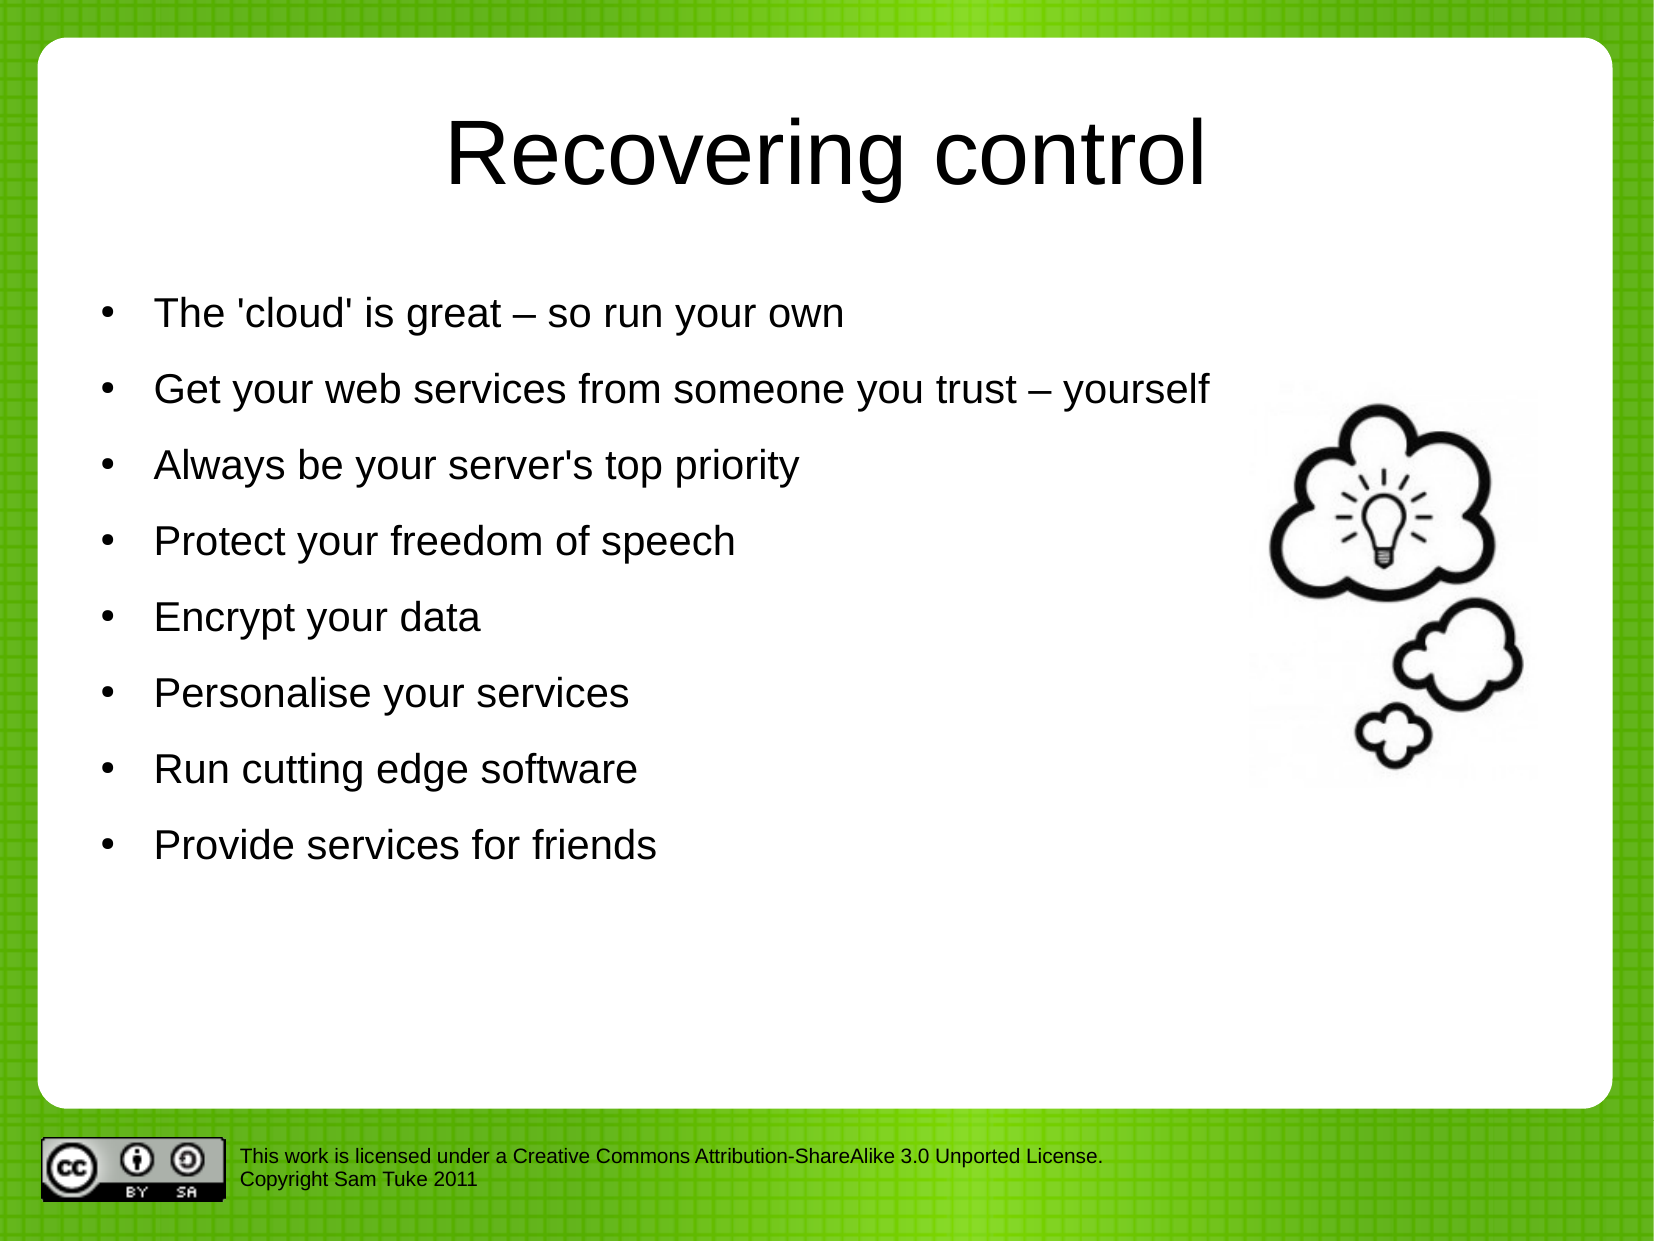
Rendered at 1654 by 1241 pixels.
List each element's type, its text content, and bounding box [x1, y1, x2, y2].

list The 'cloud' is great – so run your own Get your web services from someone you trust – yourself Always be your server's top priority Protect your freedom of speech Encrypt your data Personalise your services Run cutting edge software Provide services for friends [82, 290, 1571, 1109]
picture [0, 0, 1654, 1241]
title Recovering control [82, 49, 1571, 257]
